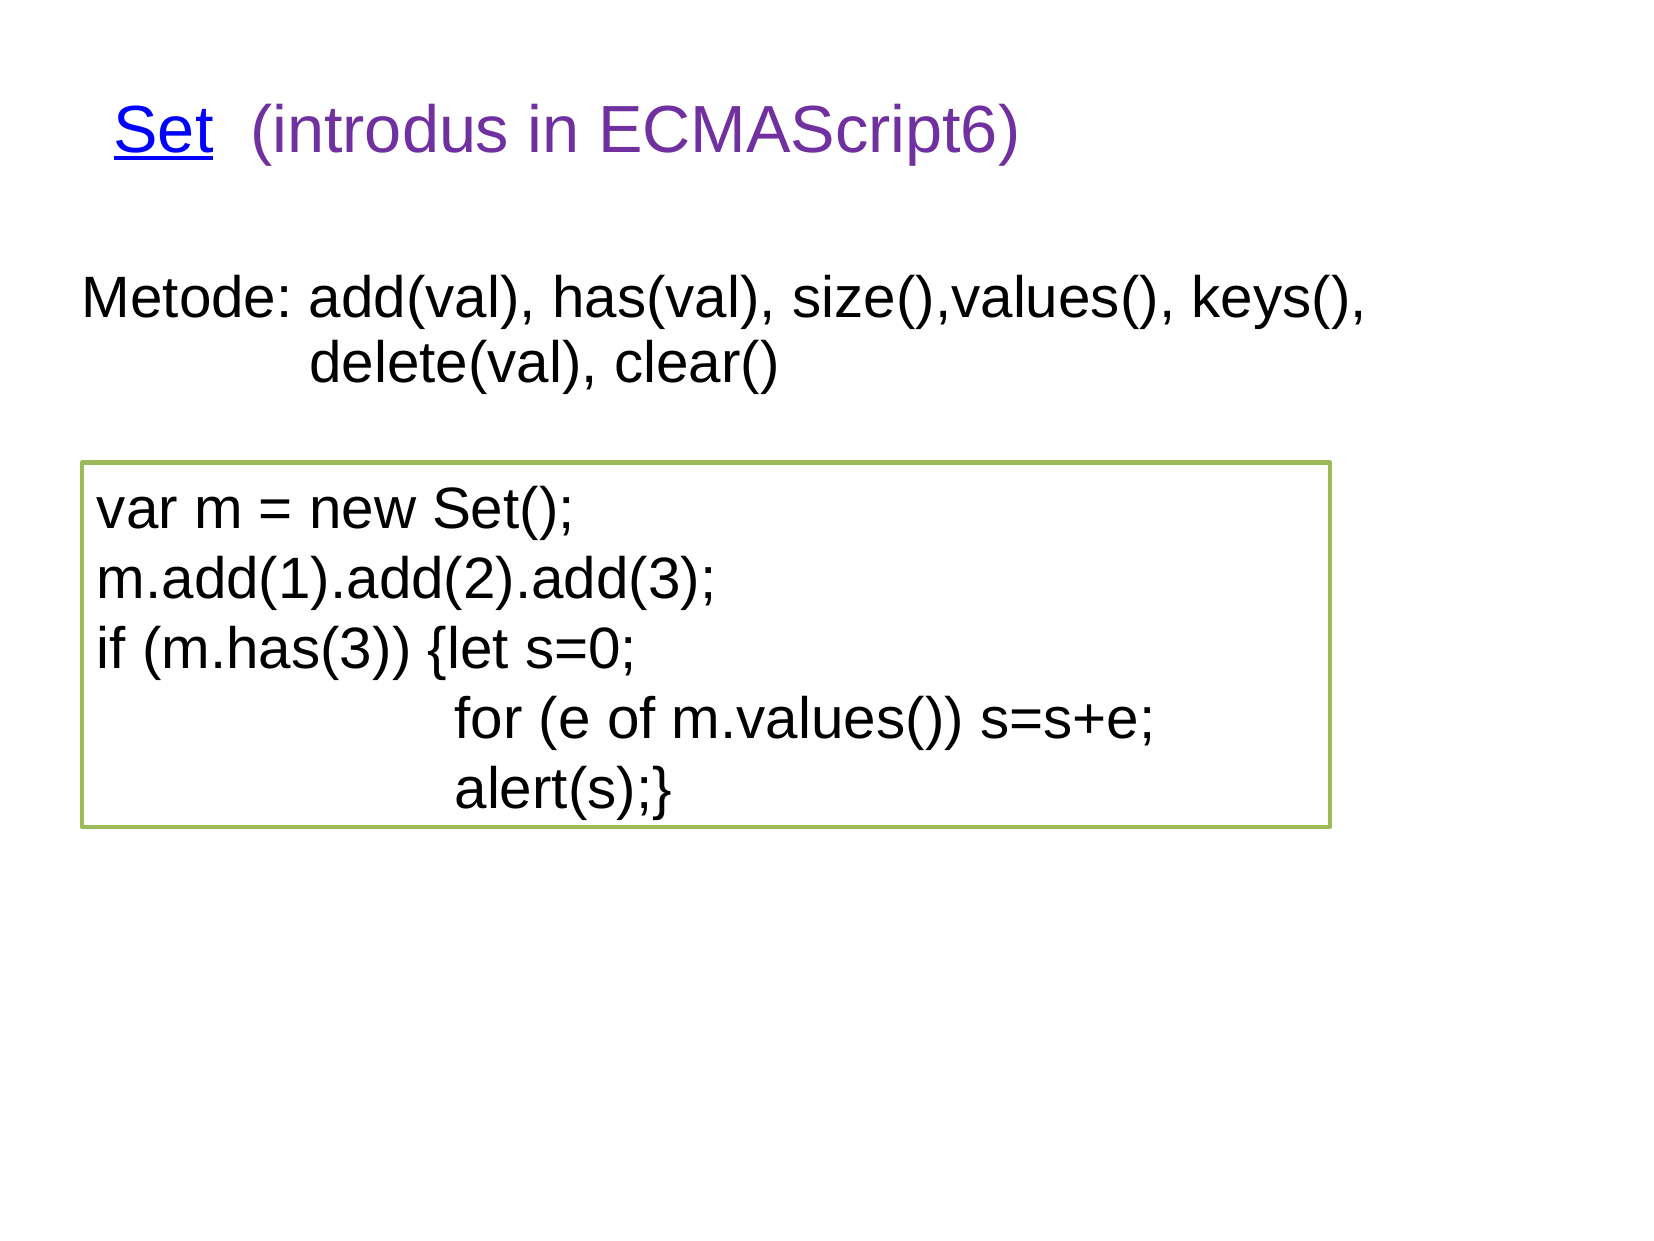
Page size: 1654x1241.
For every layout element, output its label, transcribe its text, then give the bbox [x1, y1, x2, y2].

text_box Set (introdus in ECMAScript6) [98, 84, 1057, 175]
text_box var m = new Set(); m.add(1).add(2).add(3); if (m.has(3)) {let s=0; for (e of m.values()) s=s+e; alert(s);} [82, 462, 1330, 828]
text_box Metode: add(val), has(val), size(),values(), keys(), delete(val), clear() [67, 257, 1384, 403]
